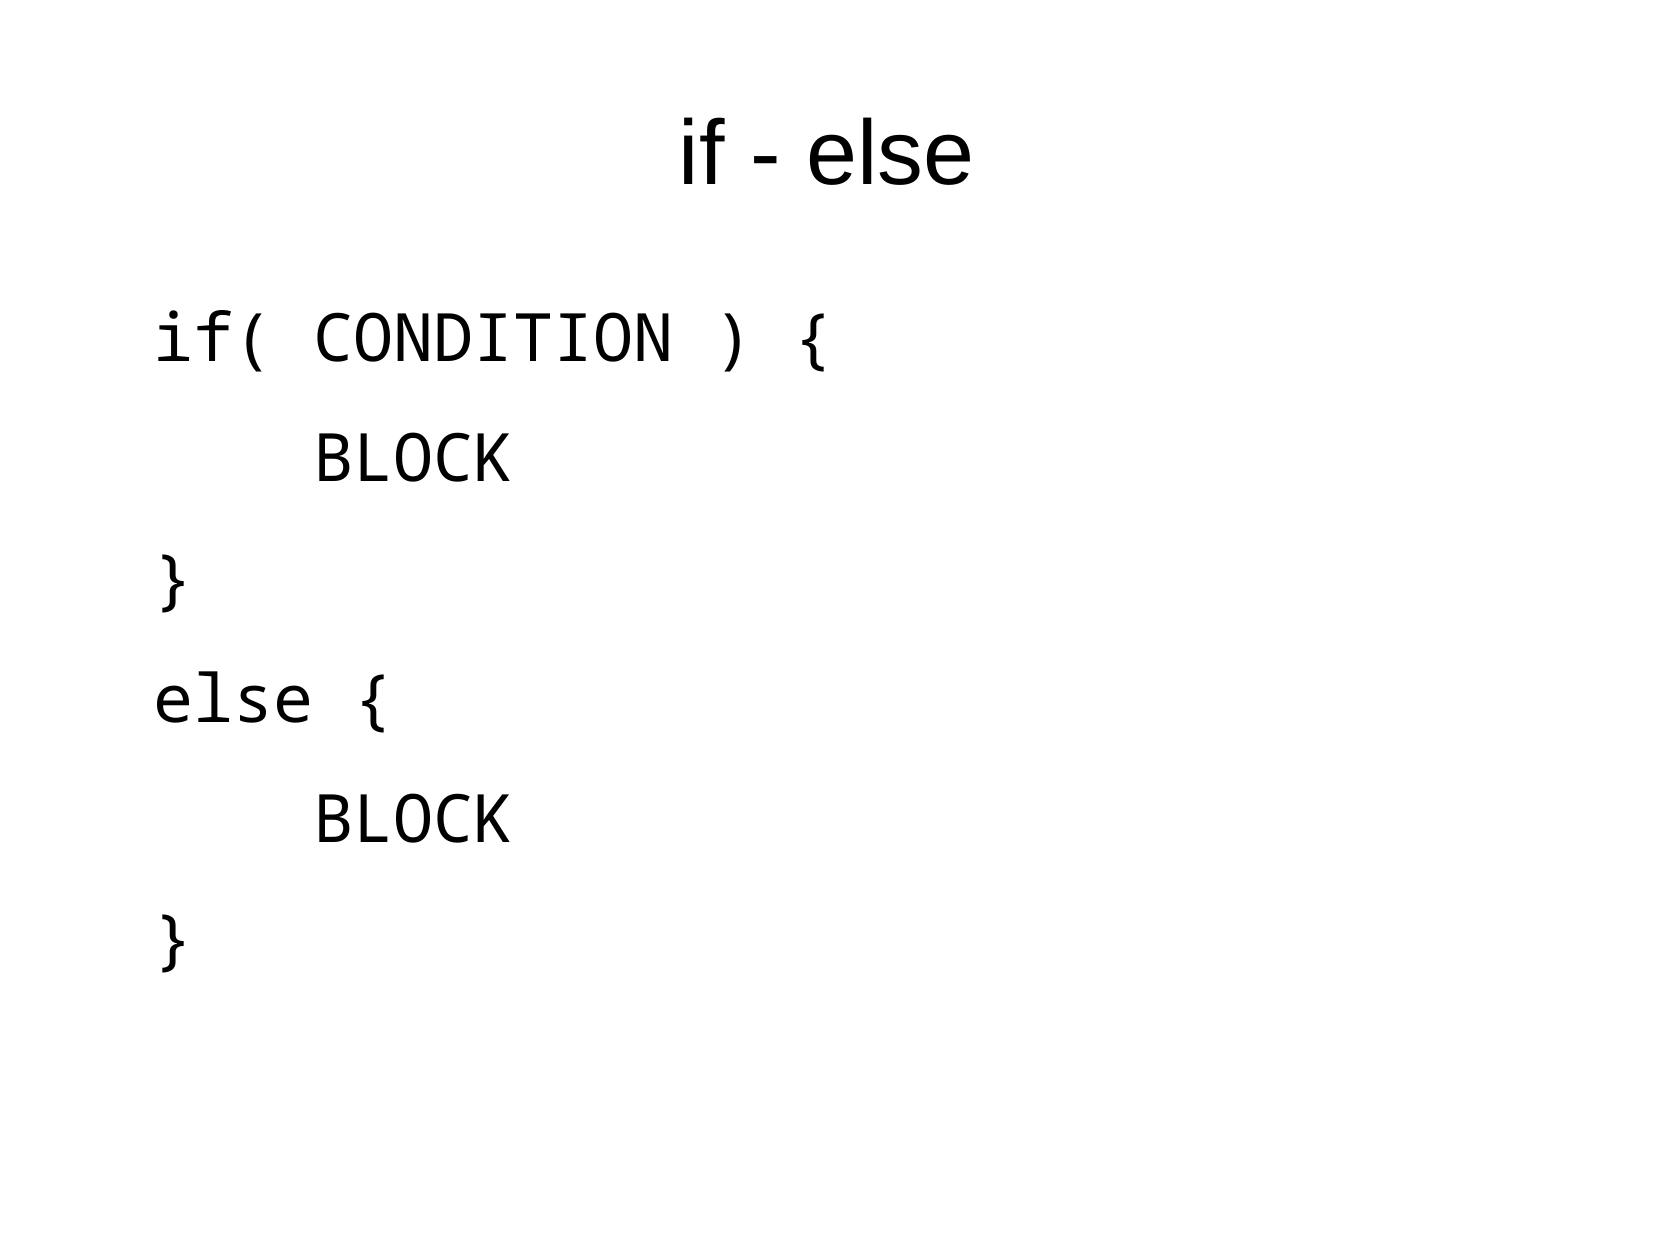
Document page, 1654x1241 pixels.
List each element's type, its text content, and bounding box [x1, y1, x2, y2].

list if( CONDITION ) { BLOCK } else { BLOCK } [82, 290, 1571, 1010]
title if - else [82, 49, 1571, 257]
